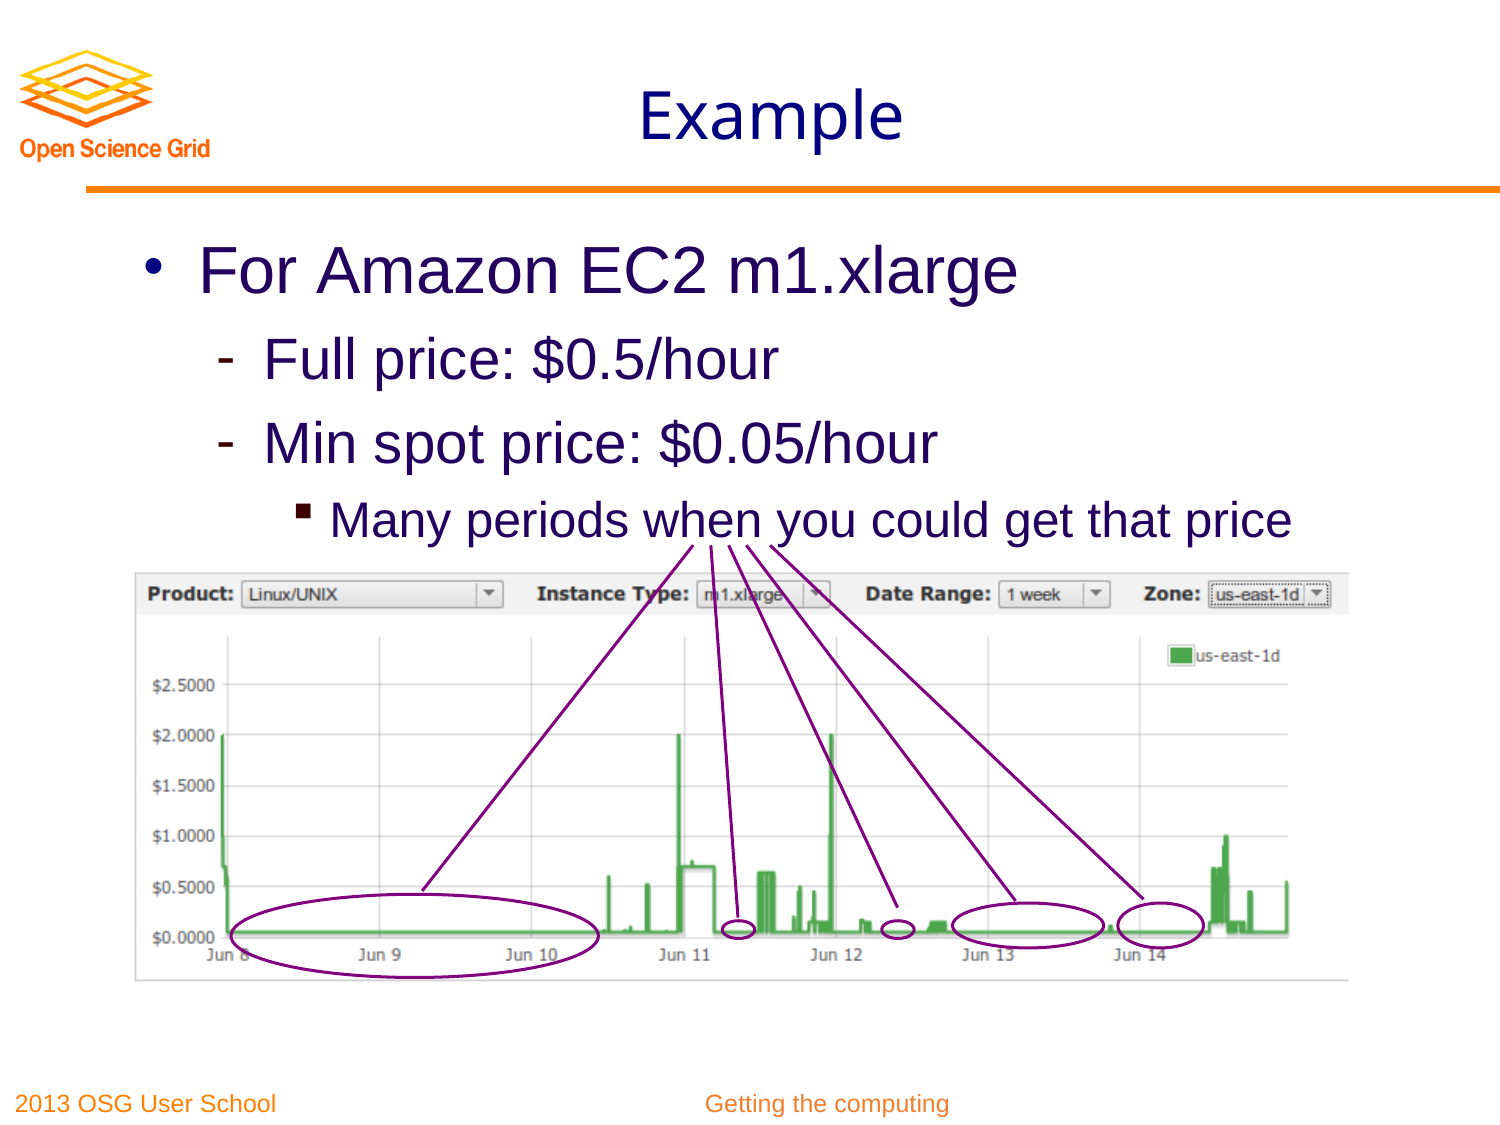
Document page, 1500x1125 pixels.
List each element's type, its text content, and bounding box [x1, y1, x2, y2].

list For Amazon EC2 m1.xlarge Full price: $0.5/hour Min spot price: $0.05/hour Many periods when you could get that price [127, 218, 1403, 872]
picture [0, 27, 201, 179]
picture [124, 557, 1349, 983]
picture [233, 896, 596, 975]
picture [955, 905, 1102, 946]
title Example [201, 18, 1342, 207]
